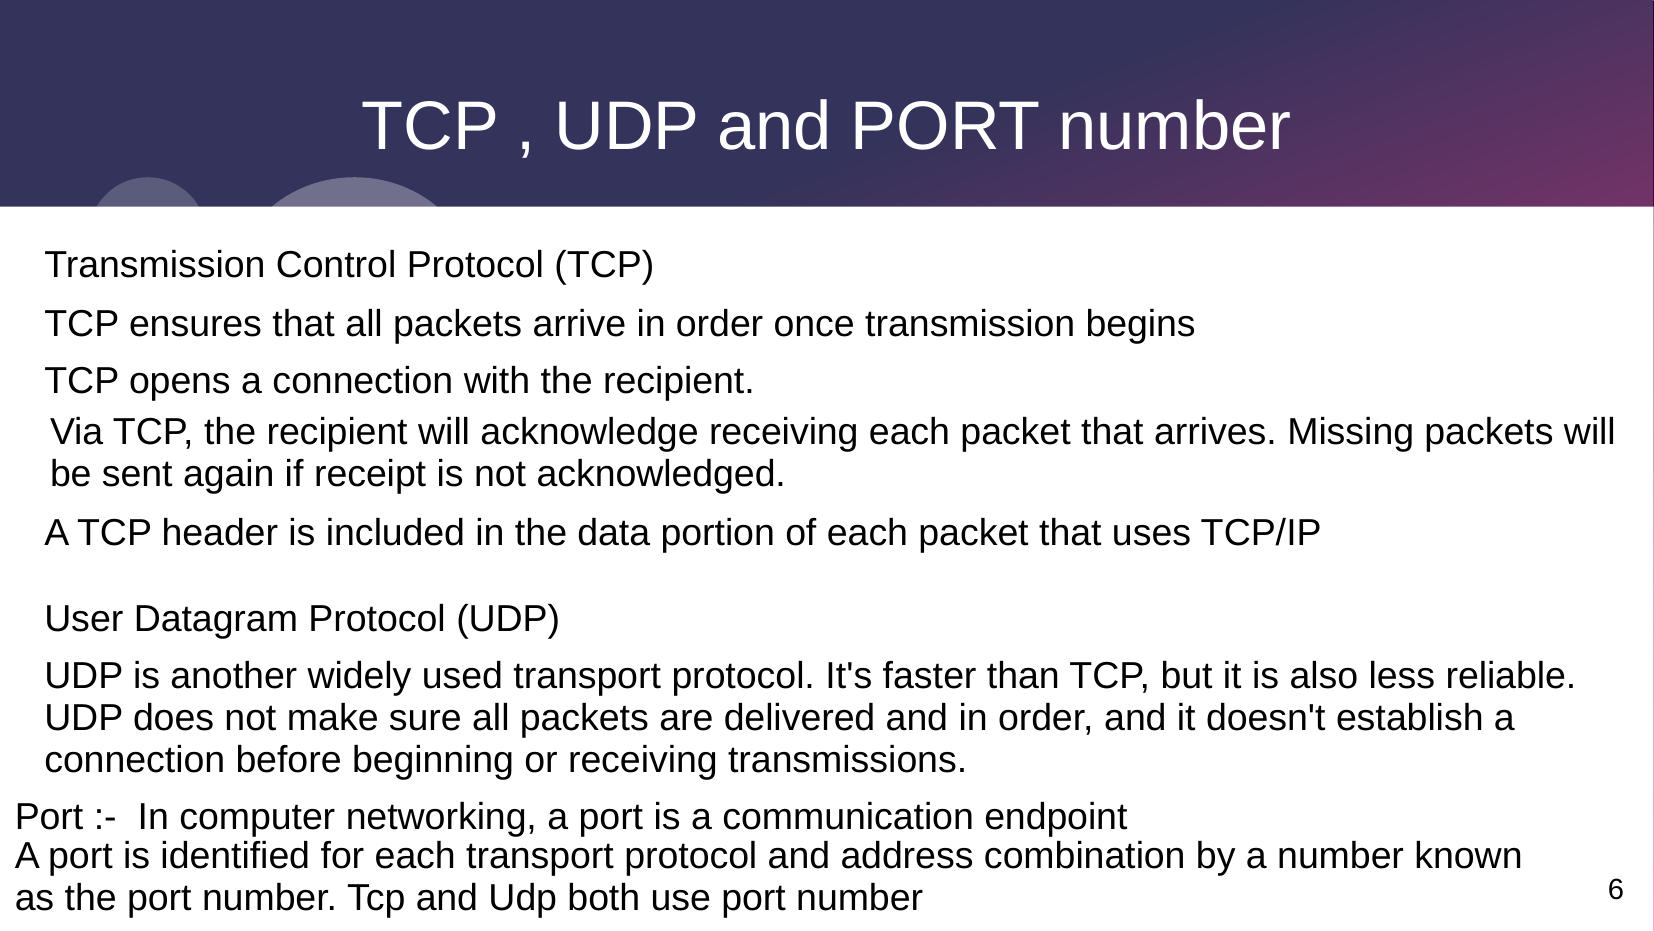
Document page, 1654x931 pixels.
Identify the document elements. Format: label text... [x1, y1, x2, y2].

text_box TCP opens a connection with the recipient. [29, 352, 1601, 403]
text_box A TCP header is included in the data portion of each packet that uses TCP/IP [29, 504, 1506, 562]
text_box UDP is another widely used transport protocol. It's faster than TCP, but it is also less reliable. UDP does not make sure all packets are delivered and in order, and it doesn't establish a connection before beginning or receiving transmissions. [29, 647, 1654, 789]
text_box User Datagram Protocol (UDP) [29, 590, 605, 647]
title TCP , UDP and PORT number [88, 44, 1565, 207]
text_box Transmission Control Protocol (TCP) [29, 236, 670, 293]
text_box A port is identified for each transport protocol and address combination by a number known as the port number. Tcp and Udp both use port number [0, 826, 1549, 916]
text_box TCP ensures that all packets arrive in order once transmission begins [29, 295, 1211, 353]
text_box Via TCP, the recipient will acknowledge receiving each packet that arrives. Missing packets will be sent again if receipt is not acknowledged. [24, 403, 1654, 502]
text_box Port :- In computer networking, a port is a communication endpoint [0, 788, 1477, 826]
